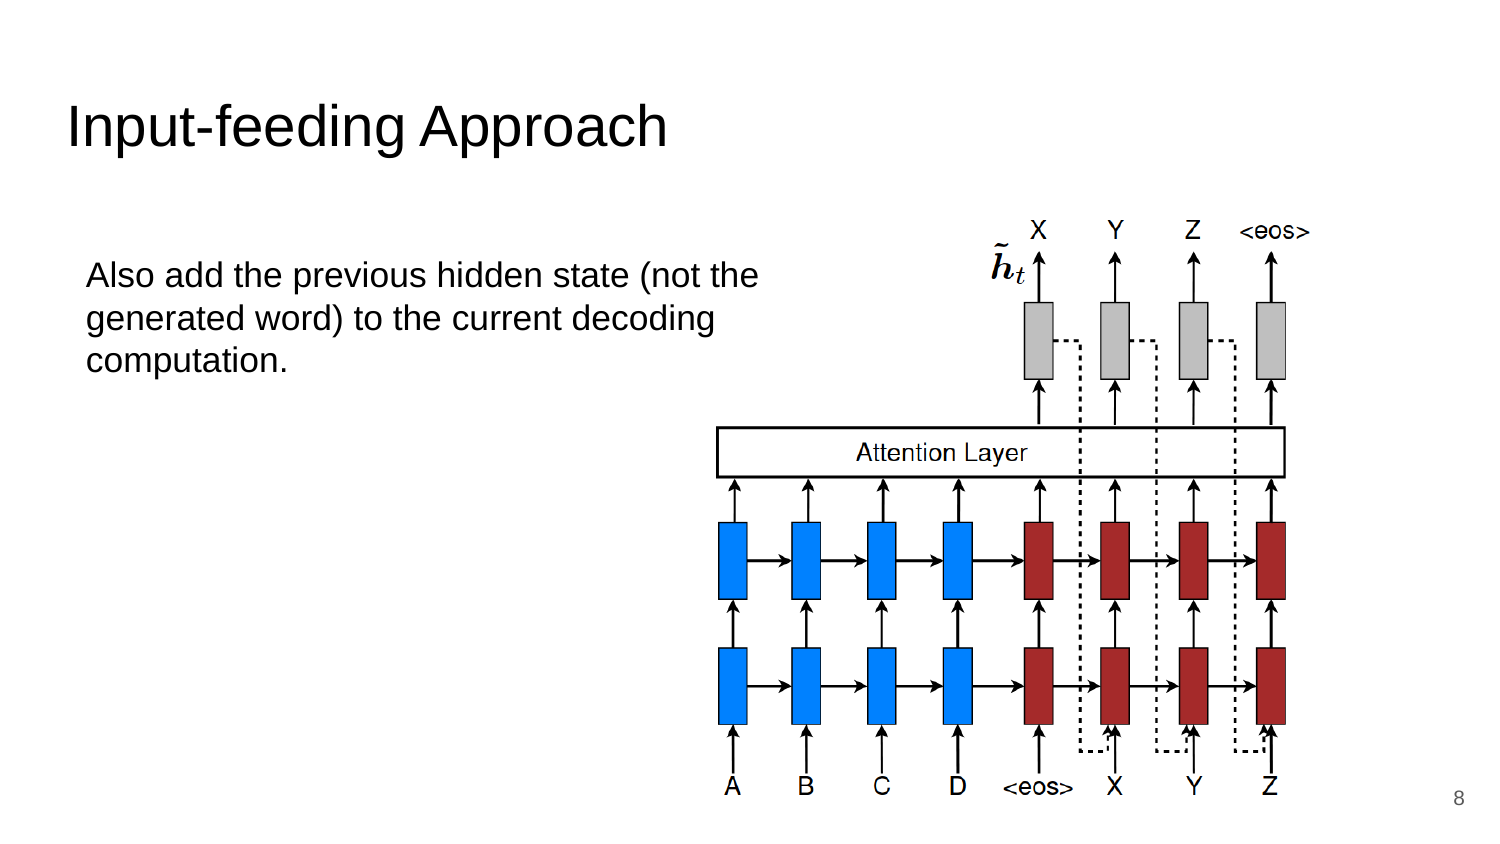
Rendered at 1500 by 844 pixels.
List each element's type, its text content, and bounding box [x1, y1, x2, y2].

slide_number <number> [1389, 764, 1480, 830]
picture [673, 191, 1341, 811]
title Input-feeding Approach [51, 72, 1449, 167]
text_box Also add the previous hidden state (not the generated word) to the current decoding computation. [70, 236, 873, 765]
